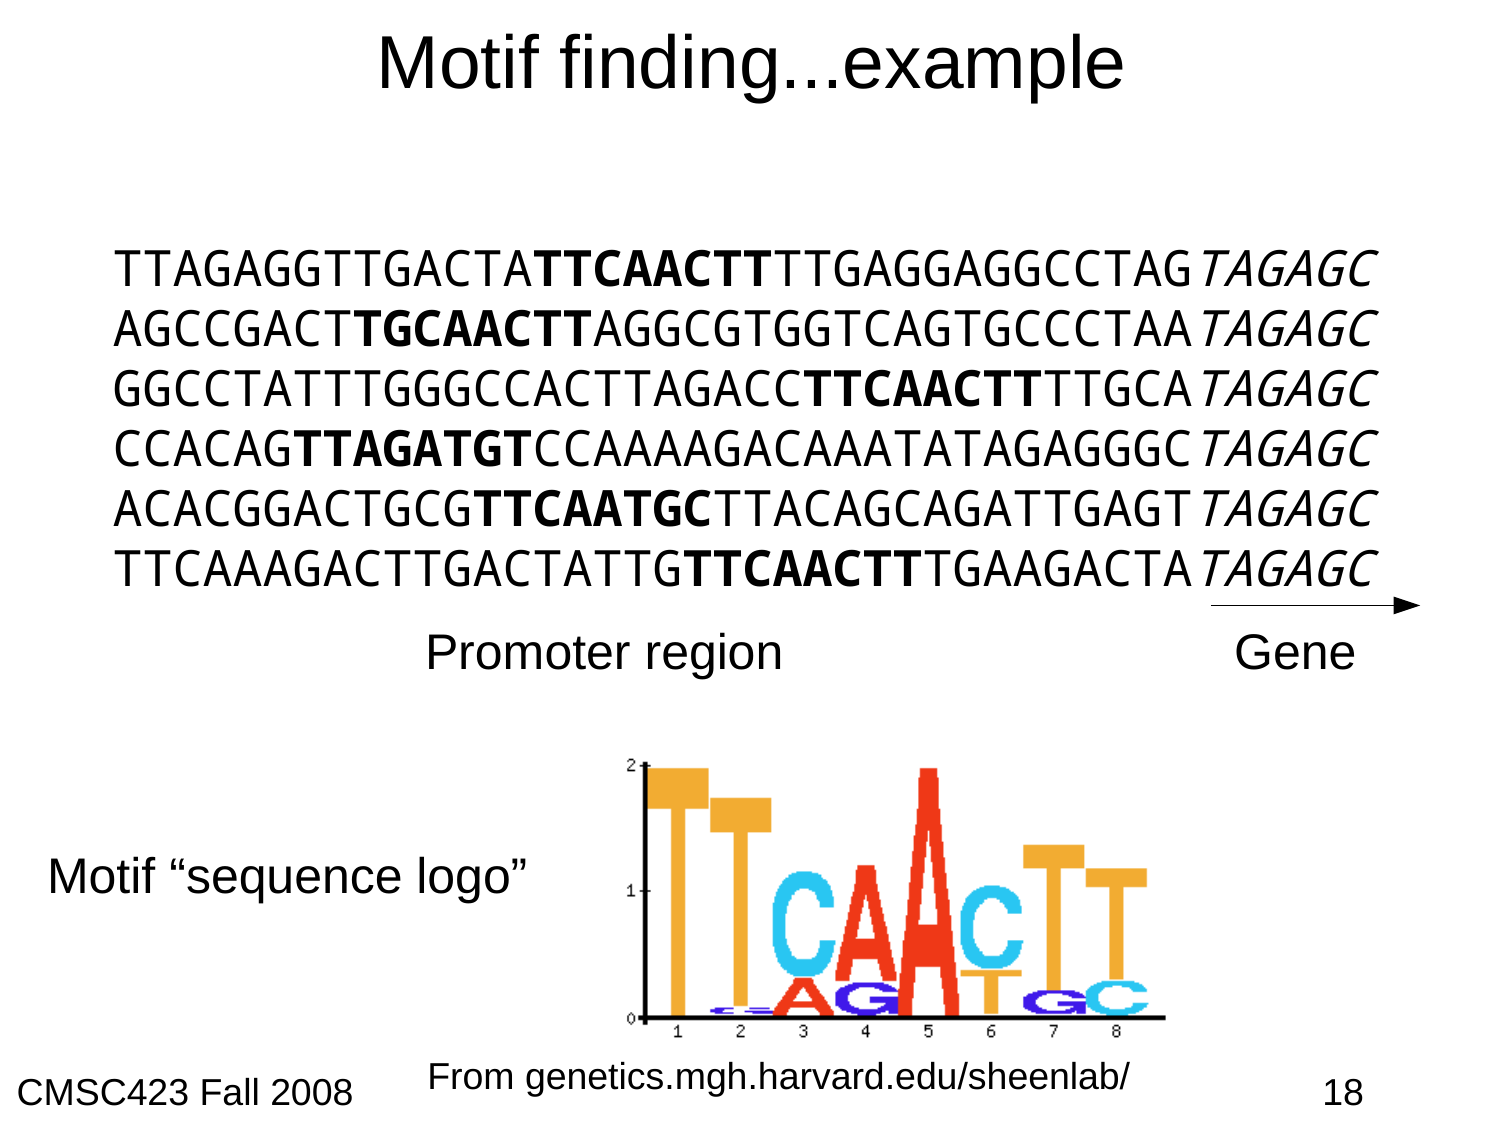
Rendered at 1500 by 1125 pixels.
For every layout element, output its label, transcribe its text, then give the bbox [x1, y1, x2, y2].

title Motif finding...example [19, 9, 1485, 116]
text_box Motif “sequence logo” [32, 836, 543, 912]
text_box From genetics.mgh.harvard.edu/sheenlab/ [412, 1044, 1146, 1105]
picture [615, 740, 1191, 1048]
text_box Promoter region [410, 612, 799, 688]
text_box Gene [1219, 612, 1372, 687]
text_box TTAGAGGTTGACTATTCAACTTTTGAGGAGGCCTAGTAGAGC AGCCGACTTGCAACTTAGGCGTGGTCAGTGCCCTAATAGAGC GGCCTATTTGGGCCACTTAGACCTTCAACTTTTGCATAGAGC CCACAGTTAGATGTCCAAAAGACAAATATAGAGGGCTAGAGC ACACGGACTGCGTTCAATGCTTACAGCAGATTGAGTTAGAGC TTCAAAGACTTGACTATTGTTCAACTTTGAAGACTATAGAGC [97, 228, 1446, 740]
